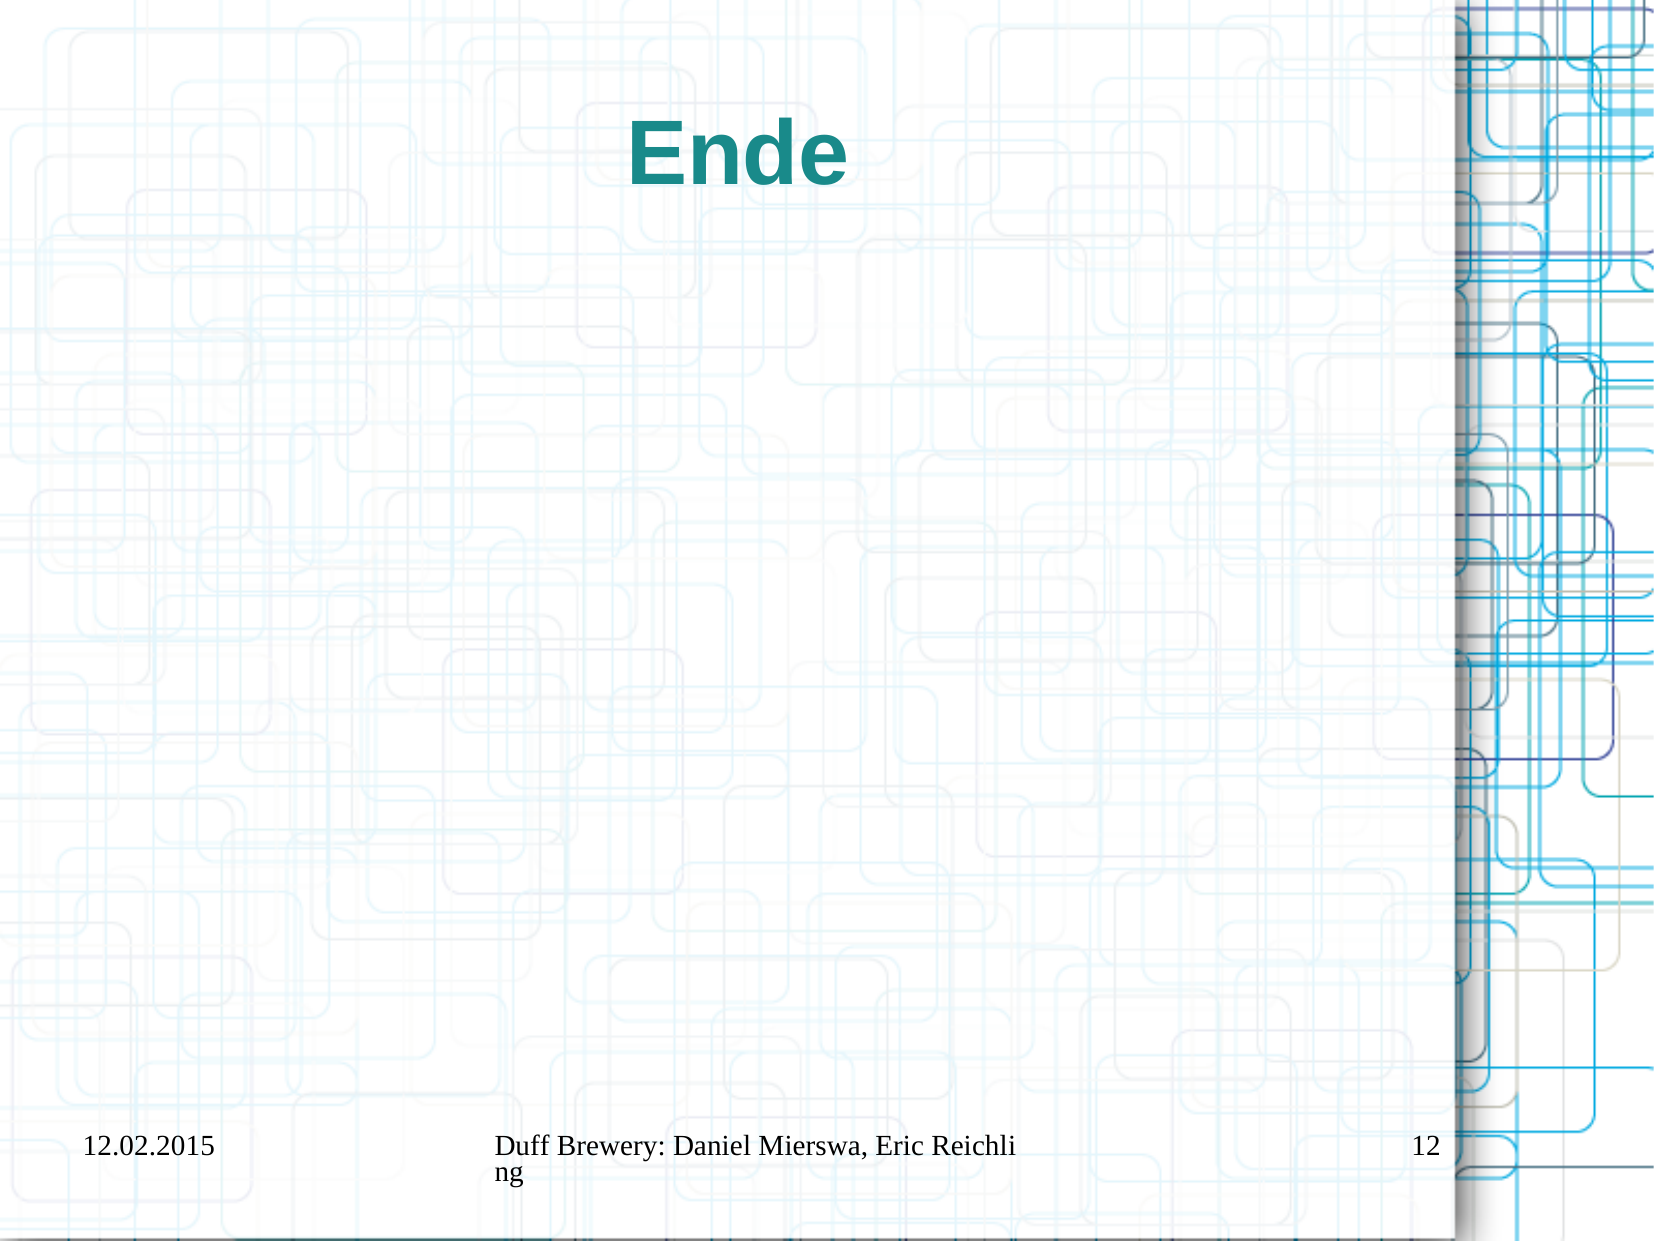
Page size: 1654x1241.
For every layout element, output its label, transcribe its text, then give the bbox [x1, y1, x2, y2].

picture [0, 0, 1654, 1241]
title Ende [59, 49, 1418, 257]
